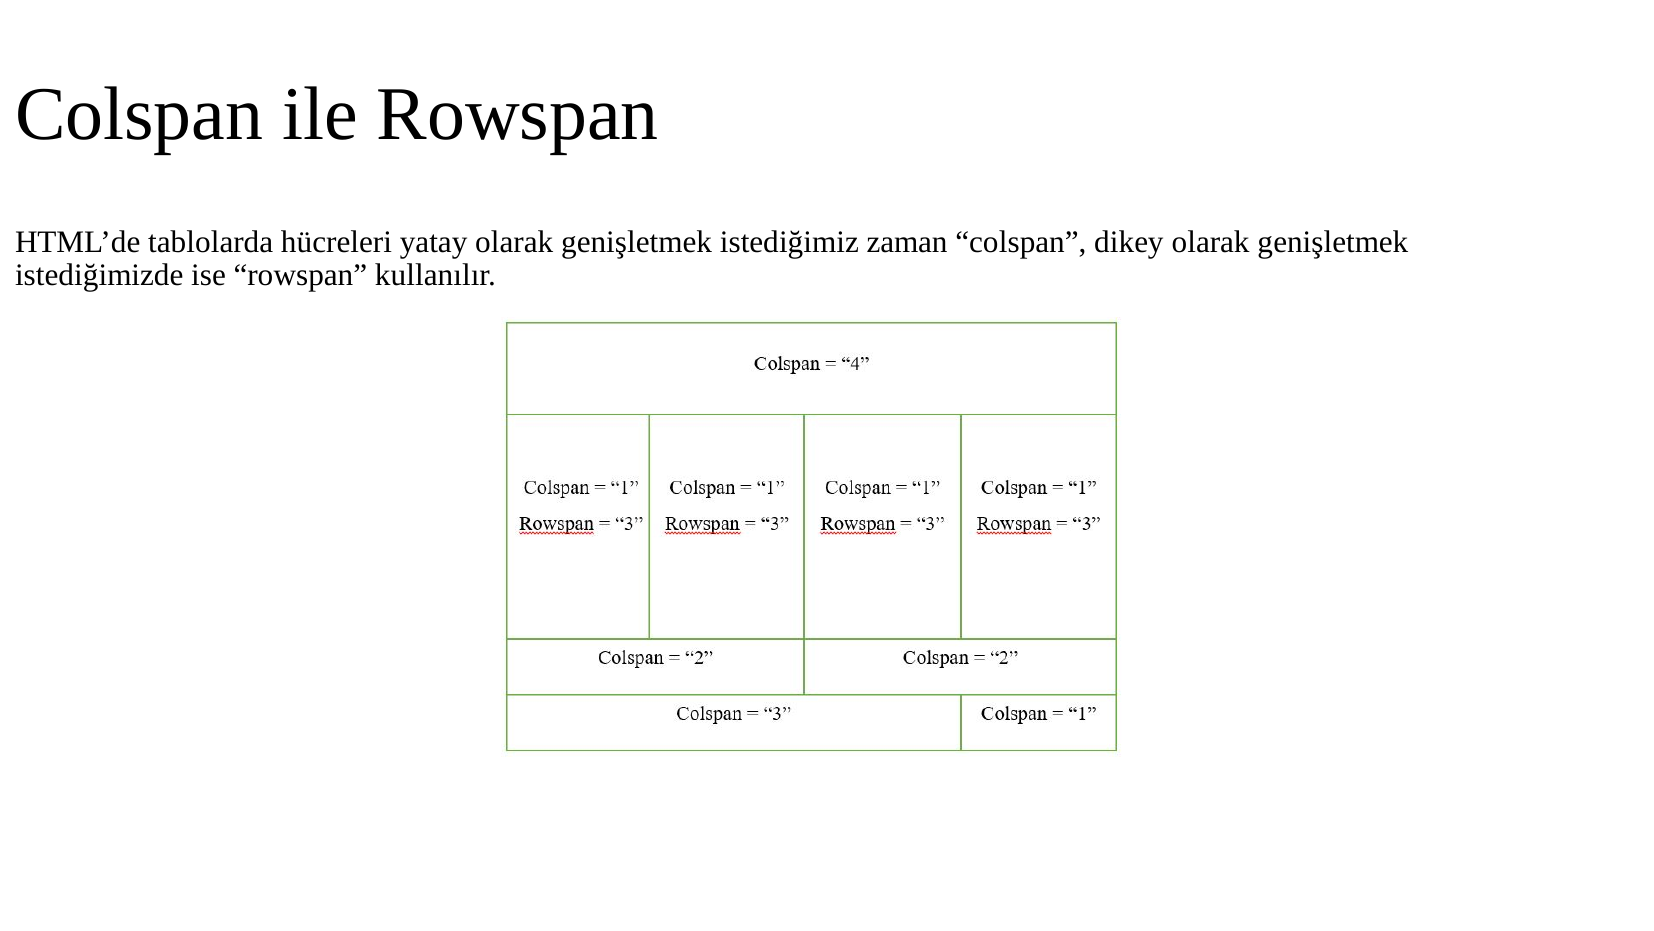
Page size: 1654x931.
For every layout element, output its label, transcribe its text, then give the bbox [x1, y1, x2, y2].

picture [501, 317, 1122, 758]
list HTML’de tablolarda hücreleri yatay olarak genişletmek istediğimiz zaman “colspan”, dikey olarak genişletmek istediğimizde ise “rowspan” kullanılır. [0, 217, 1489, 758]
title Colspan ile Rowspan [0, 36, 1489, 193]
